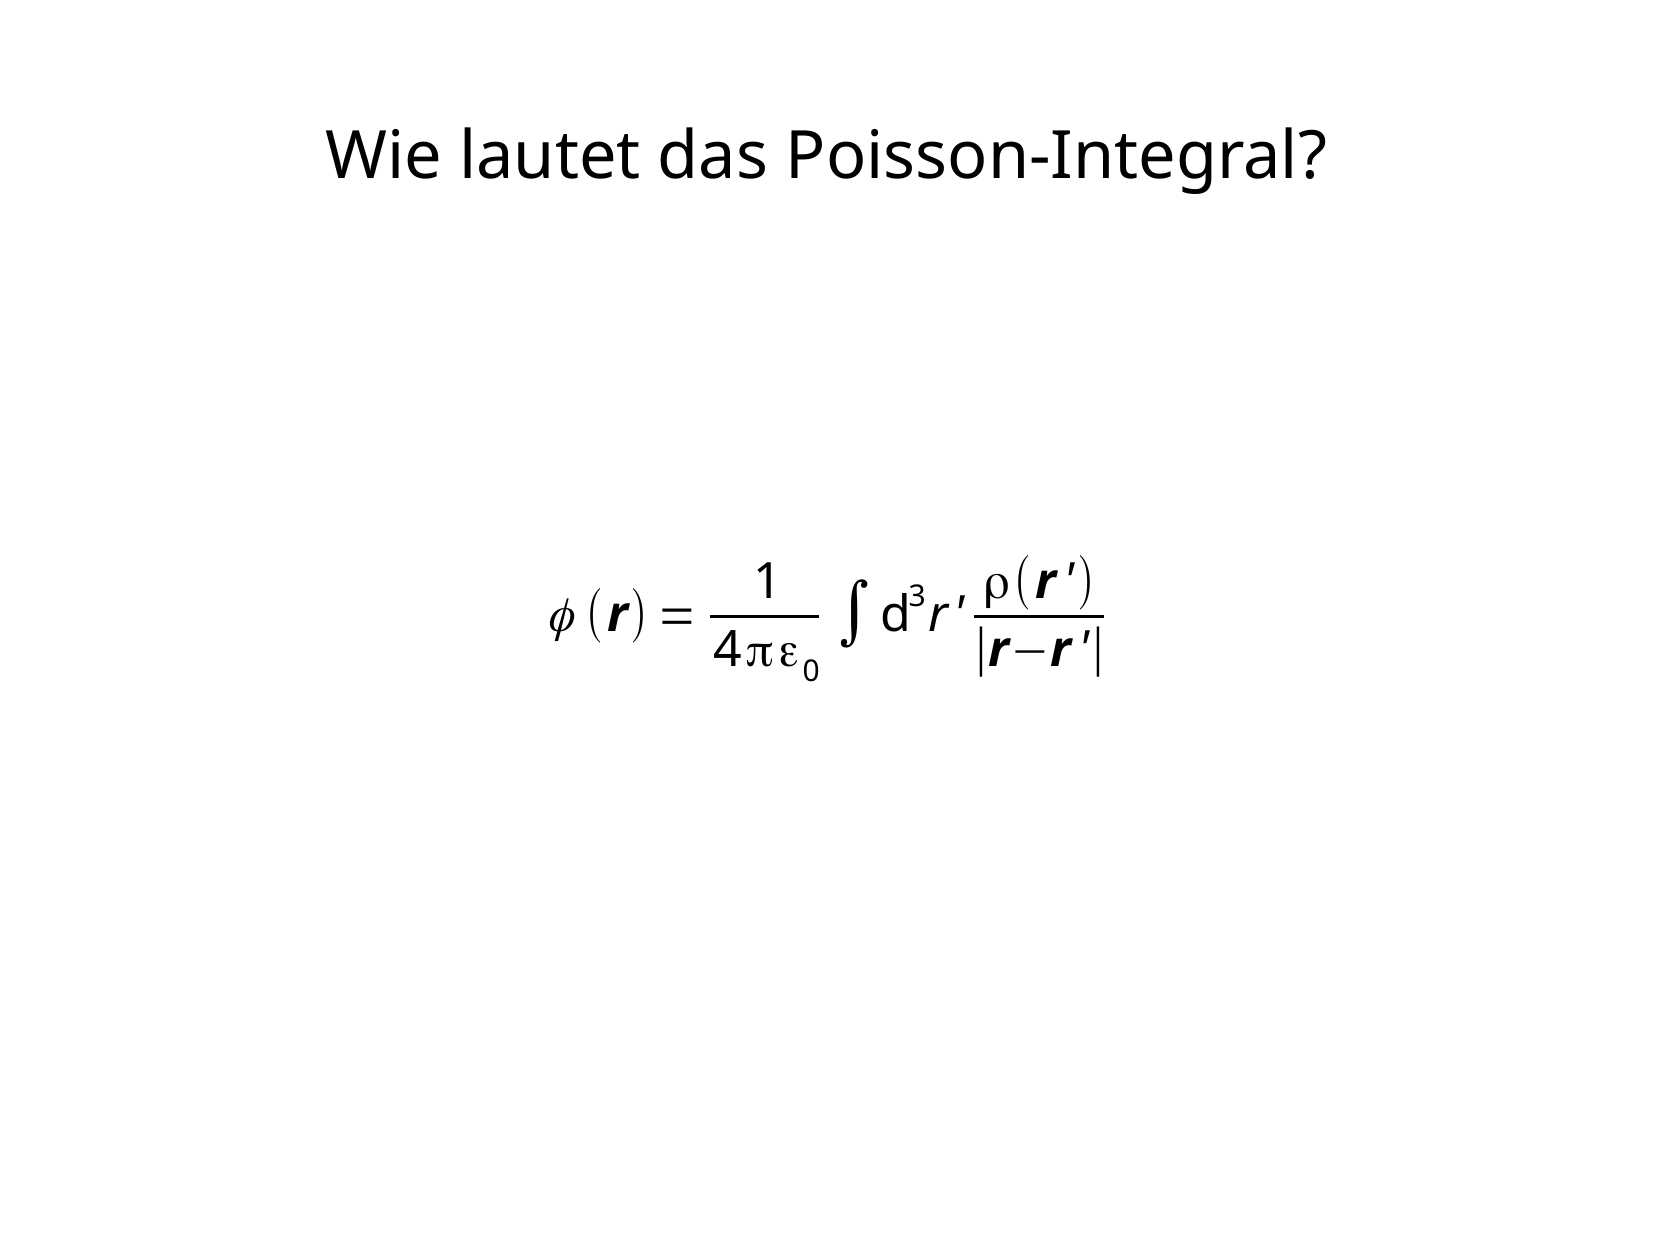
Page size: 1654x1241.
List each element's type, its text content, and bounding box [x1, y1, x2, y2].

title Wie lautet das Poisson-Integral? [82, 49, 1571, 257]
chart [539, 551, 1114, 689]
